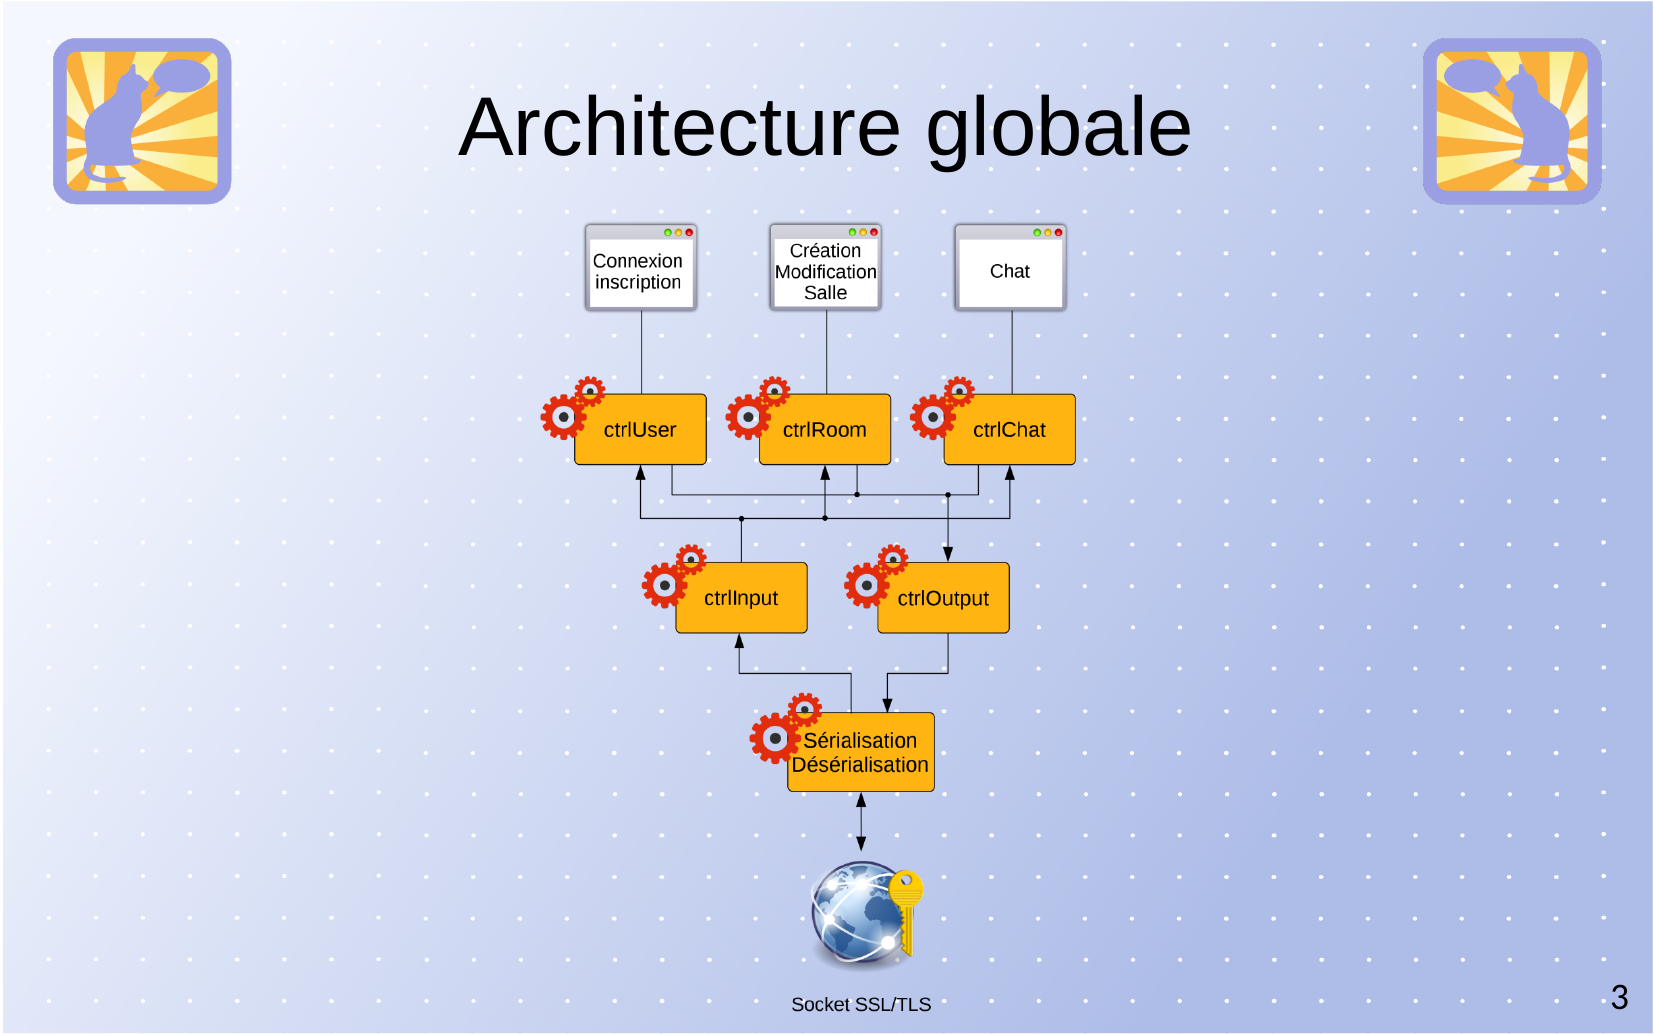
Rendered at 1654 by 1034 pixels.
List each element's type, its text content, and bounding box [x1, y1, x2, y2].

picture [47, 32, 237, 210]
title Architecture globale [82, 41, 1571, 214]
picture [1417, 32, 1607, 210]
text_box 3 [1595, 964, 1642, 1025]
picture [510, 138, 1217, 1034]
